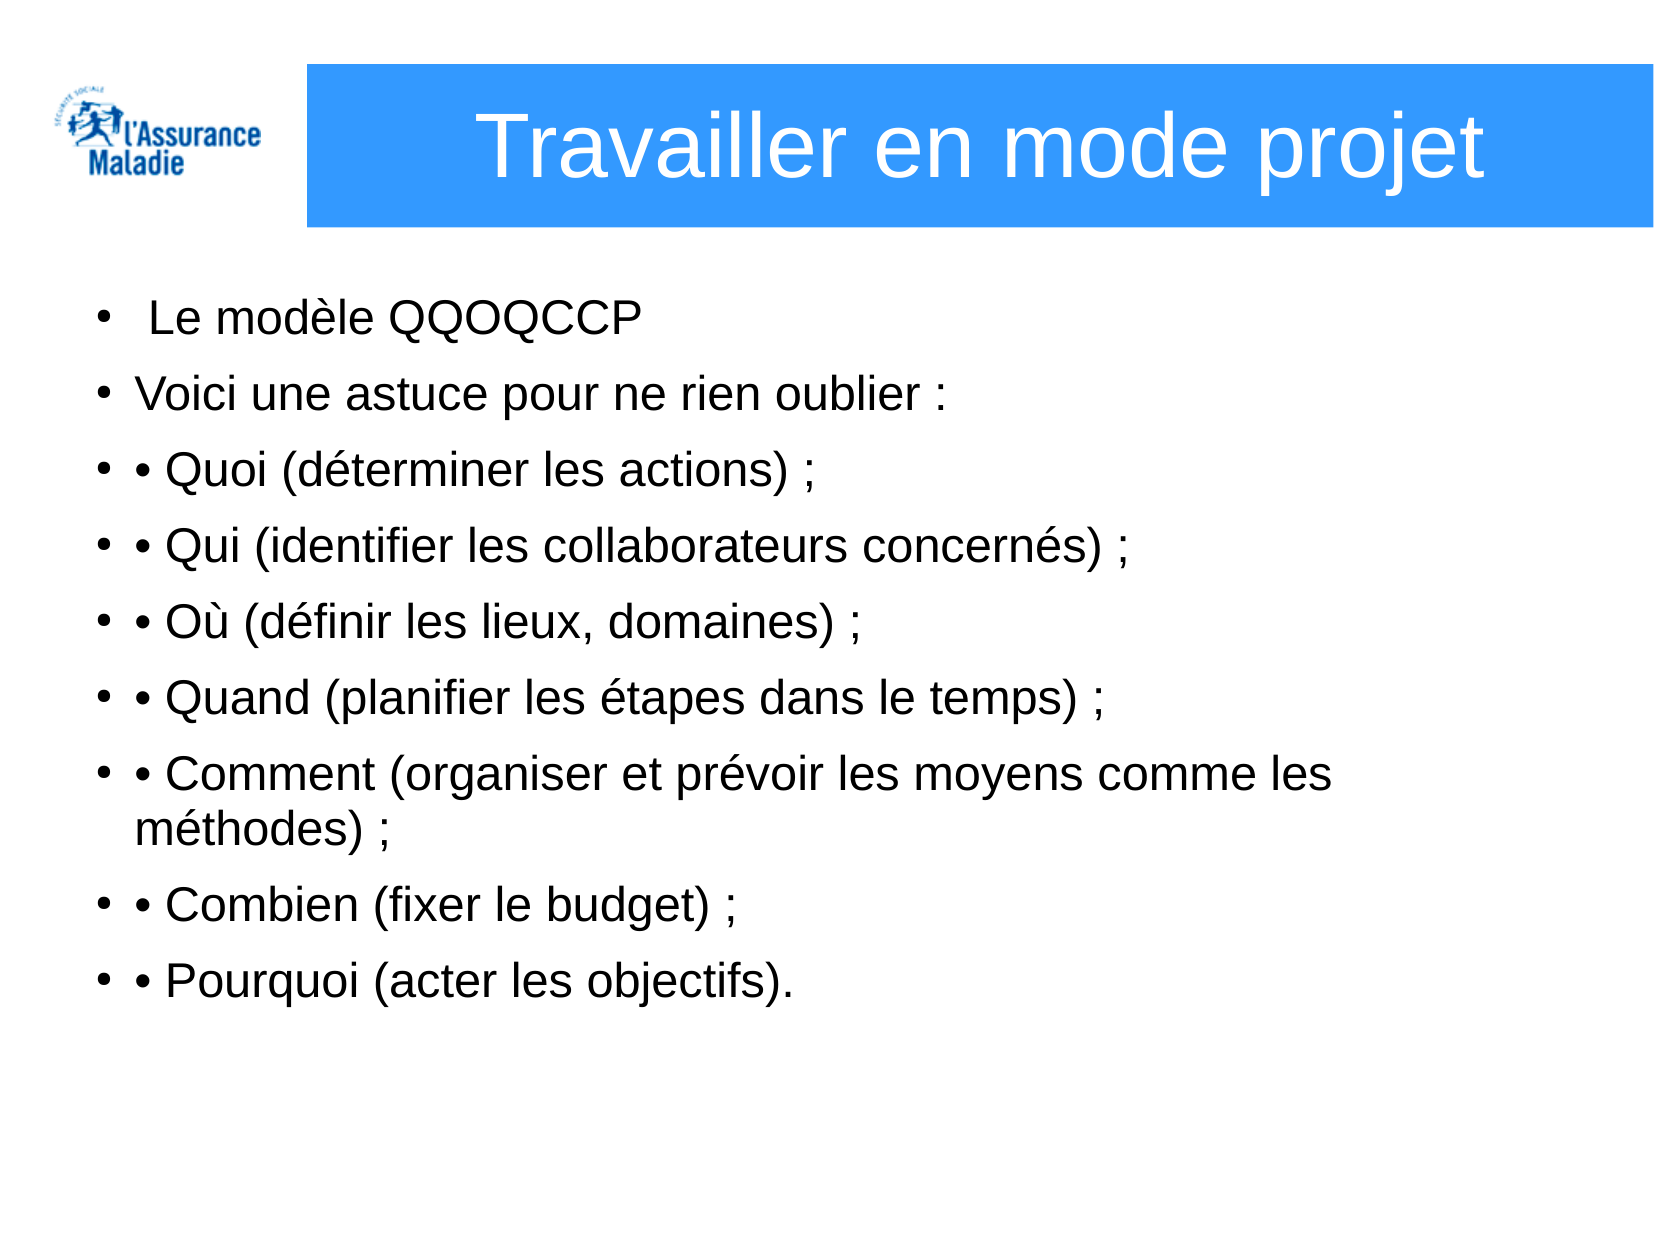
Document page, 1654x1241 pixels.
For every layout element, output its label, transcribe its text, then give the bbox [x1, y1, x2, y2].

title Travailler en mode projet [307, 64, 1654, 228]
picture [33, 82, 261, 177]
list Le modèle QQOQCCP Voici une astuce pour ne rien oublier : • Quoi (déterminer les actions) ; • Qui (identifier les collaborateurs concernés) ; • Où (définir les lieux, domaines) ; • Quand (planifier les étapes dans le temps) ; • Comment (organiser et prévoir les moyens comme les méthodes) ; • Combien (fixer le budget) ; • Pourquoi (acter les objectifs). [82, 290, 1571, 1010]
